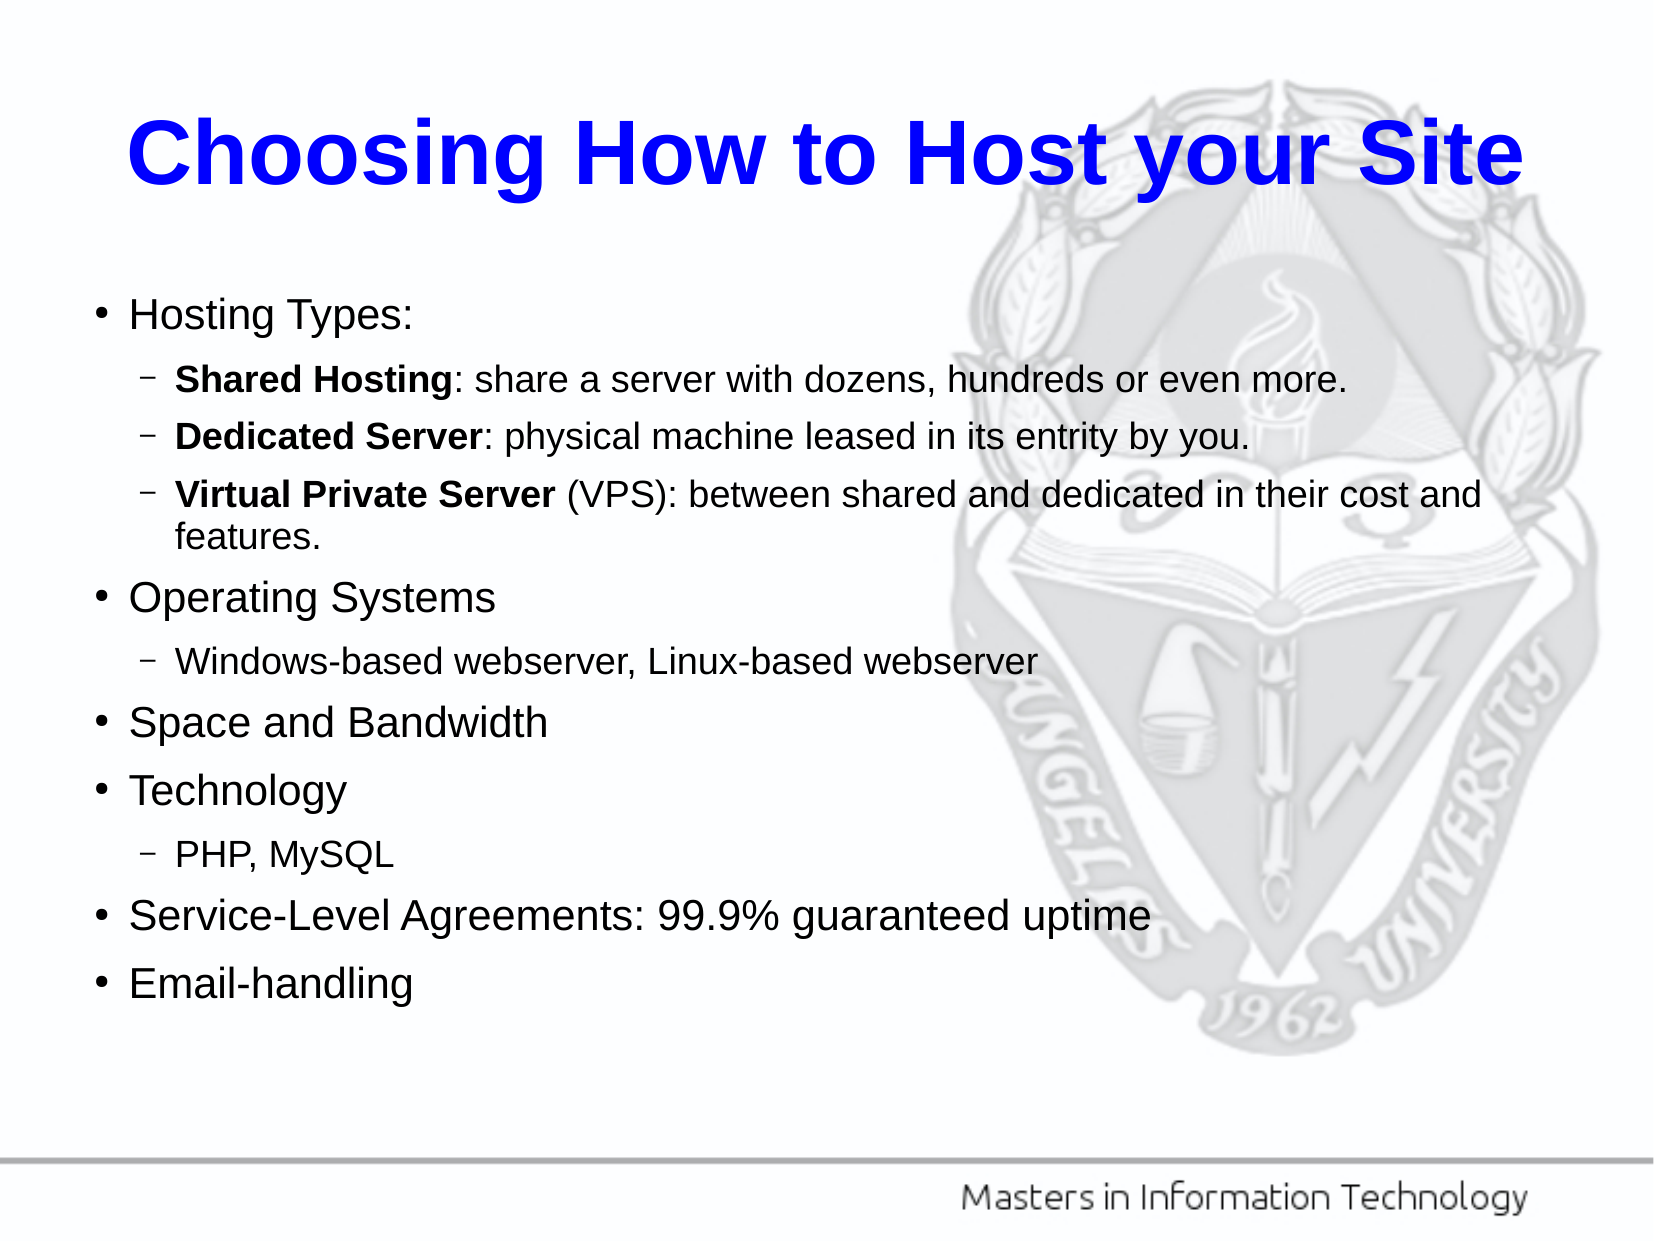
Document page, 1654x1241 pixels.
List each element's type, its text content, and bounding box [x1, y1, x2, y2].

list Hosting Types: Shared Hosting: share a server with dozens, hundreds or even more. Dedicated Server: physical machine leased in its entrity by you. Virtual Private Server (VPS): between shared and dedicated in their cost and features. Operating Systems Windows-based webserver, Linux-based webserver Space and Bandwidth Technology PHP, MySQL Service-Level Agreements: 99.9% guaranteed uptime Email-handling [82, 290, 1571, 1010]
picture [0, 0, 1654, 1241]
title Choosing How to Host your Site [82, 49, 1571, 257]
